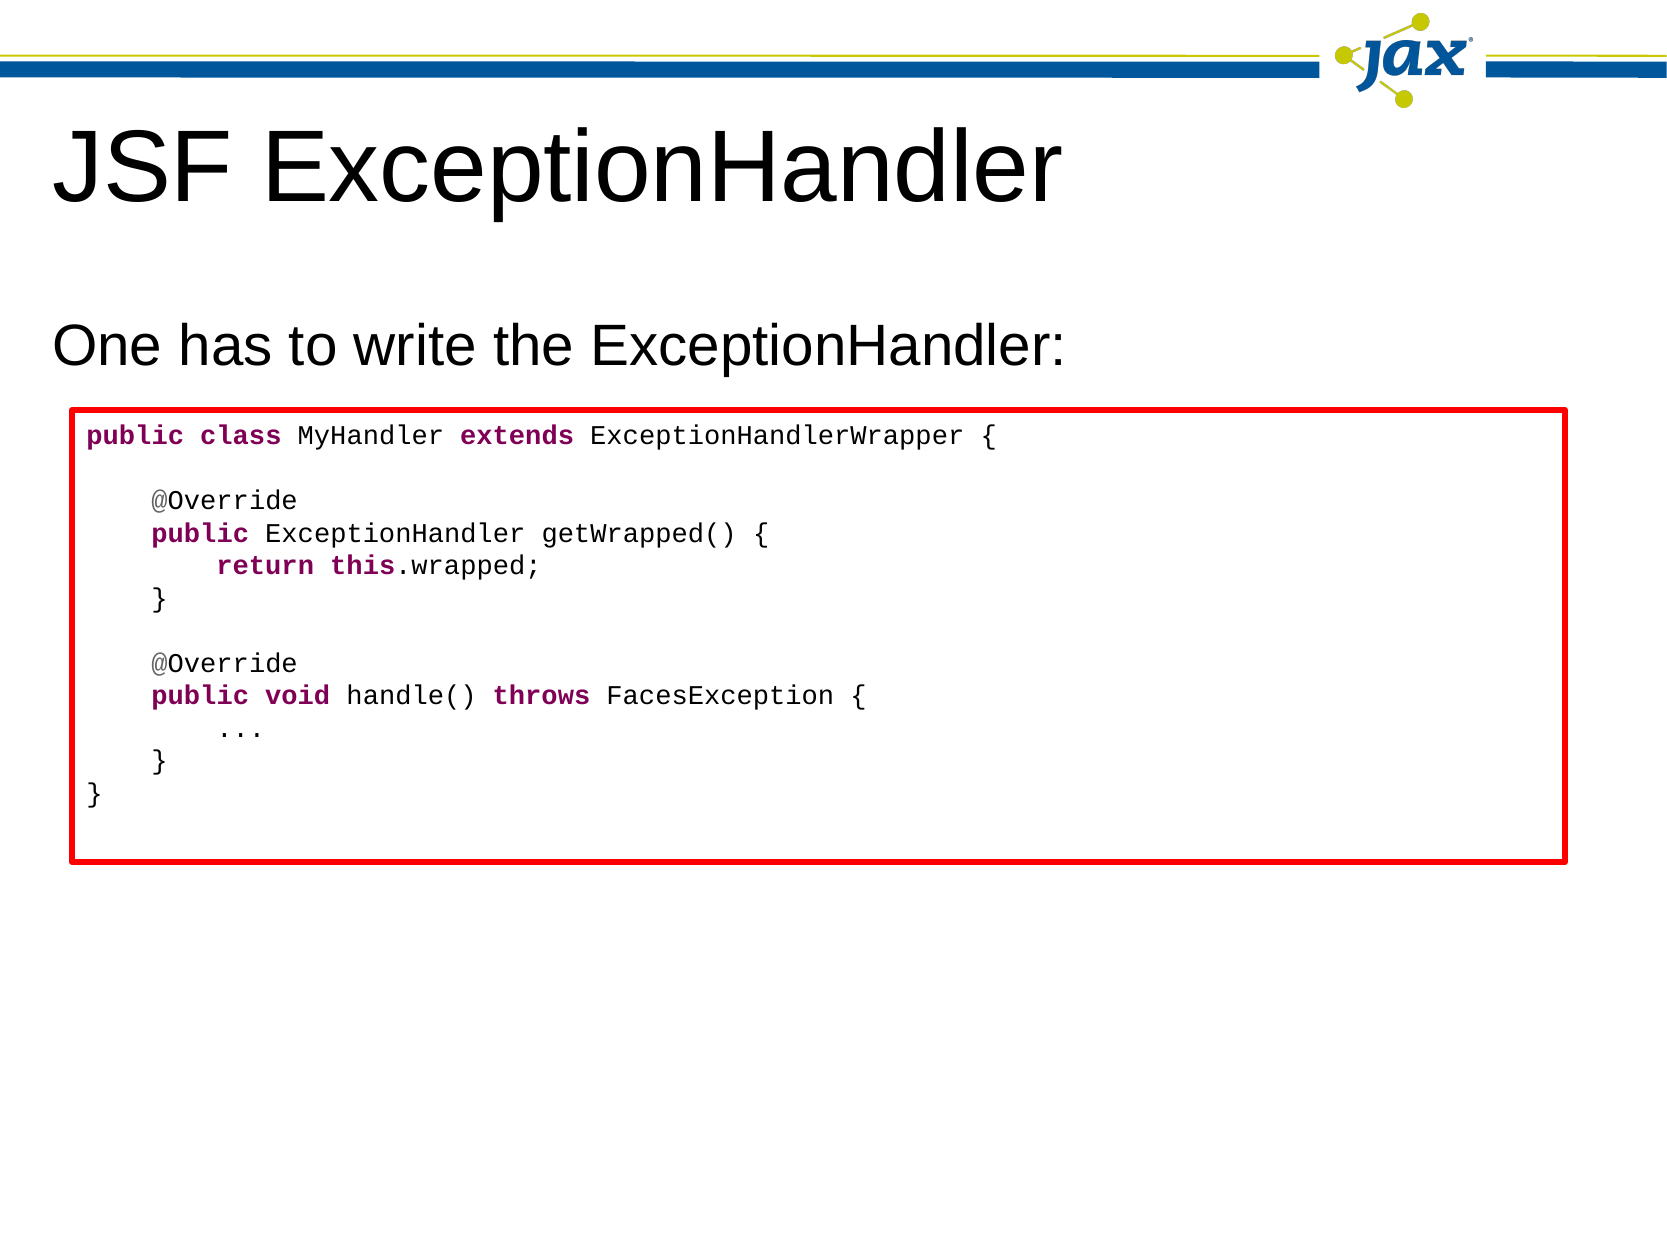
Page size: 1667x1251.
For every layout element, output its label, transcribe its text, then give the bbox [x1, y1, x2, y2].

list One has to write the ExceptionHandler: [37, 300, 1613, 1126]
title JSF ExceptionHandler [37, 91, 1651, 230]
picture [1335, 13, 1473, 91]
